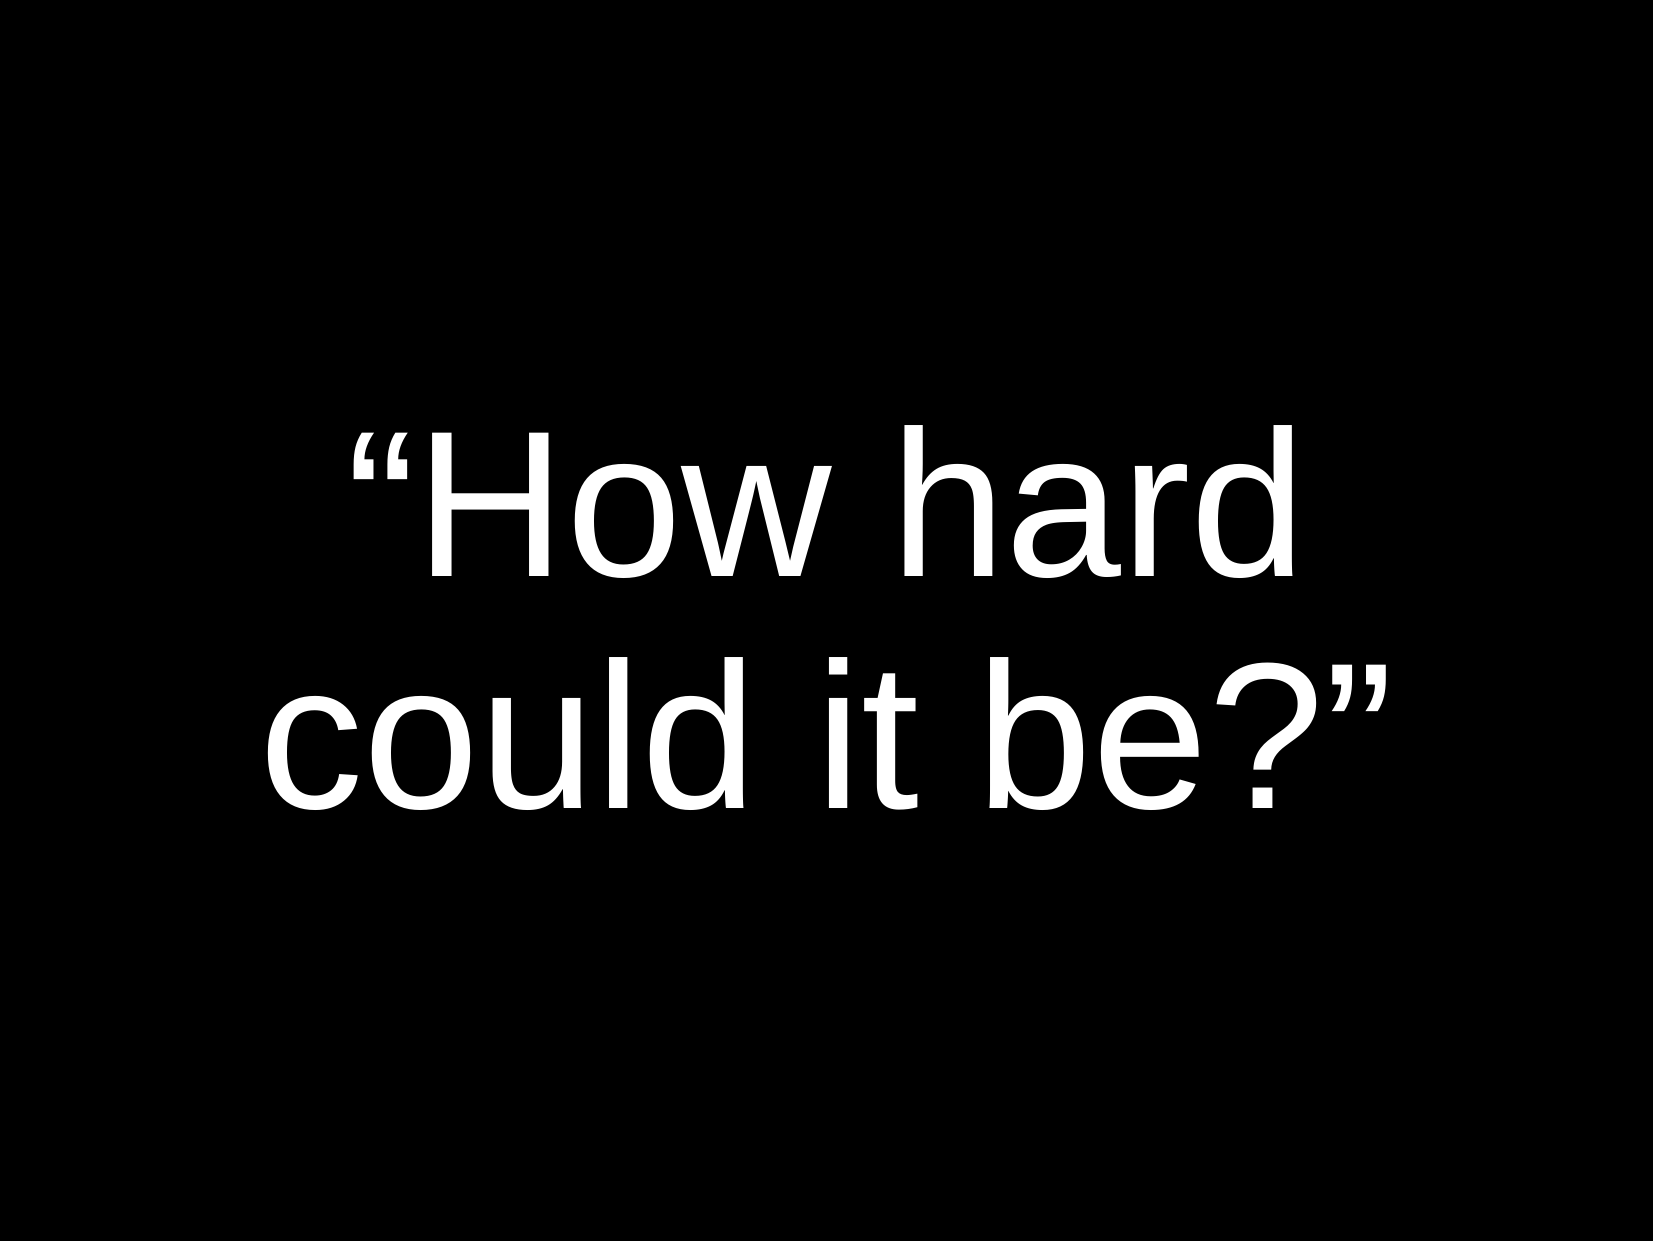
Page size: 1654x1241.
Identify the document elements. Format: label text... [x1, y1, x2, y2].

title “How hard could it be?” [82, 101, 1571, 1140]
